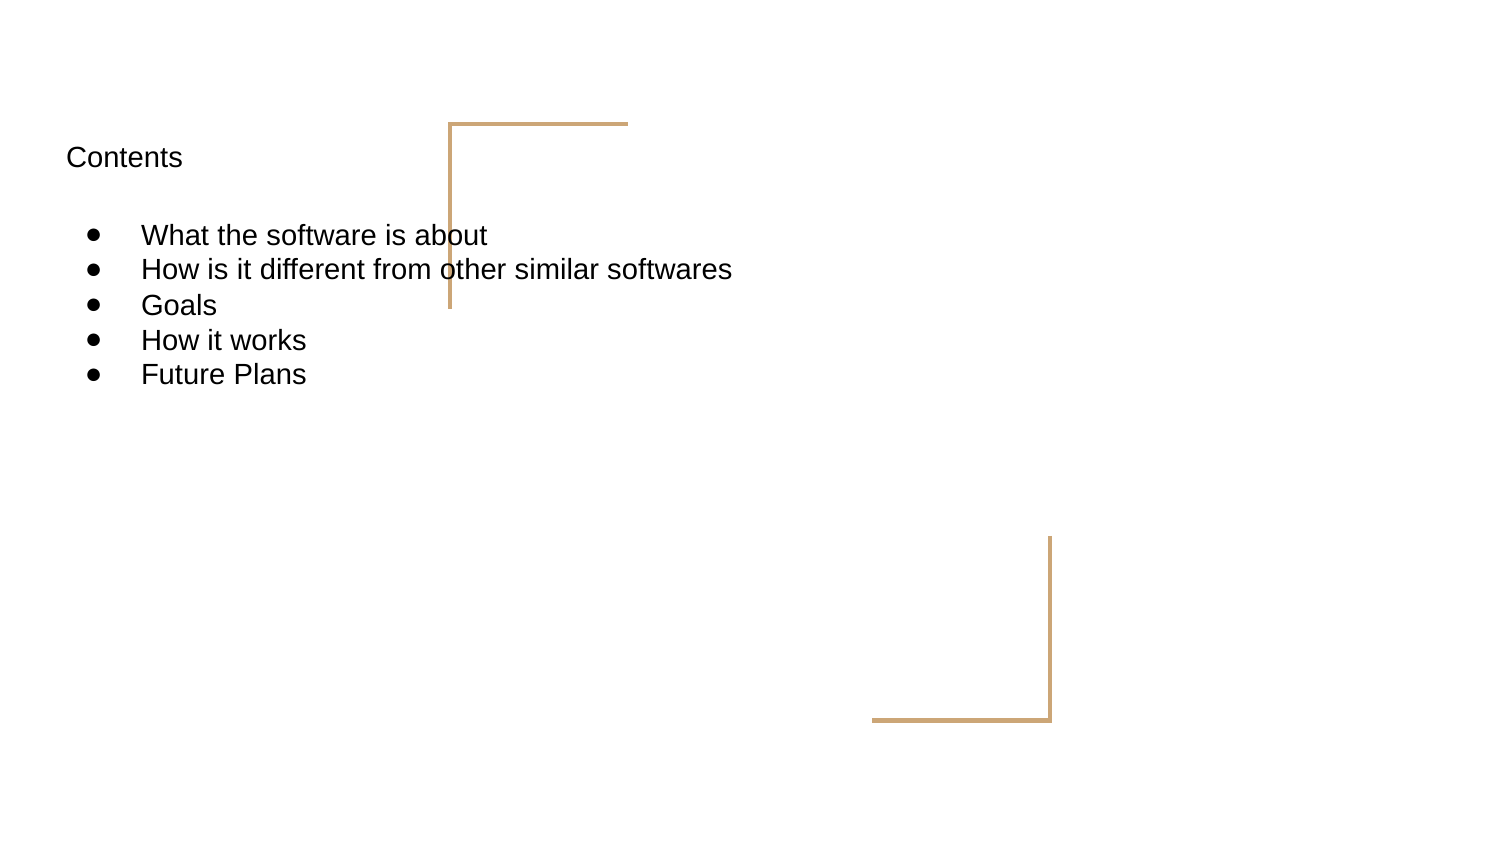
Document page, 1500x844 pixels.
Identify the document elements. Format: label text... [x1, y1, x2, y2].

list What the software is about How is it different from other similar softwares Goals How it works Future Plans [51, 200, 1449, 752]
title Contents [51, 51, 1449, 189]
